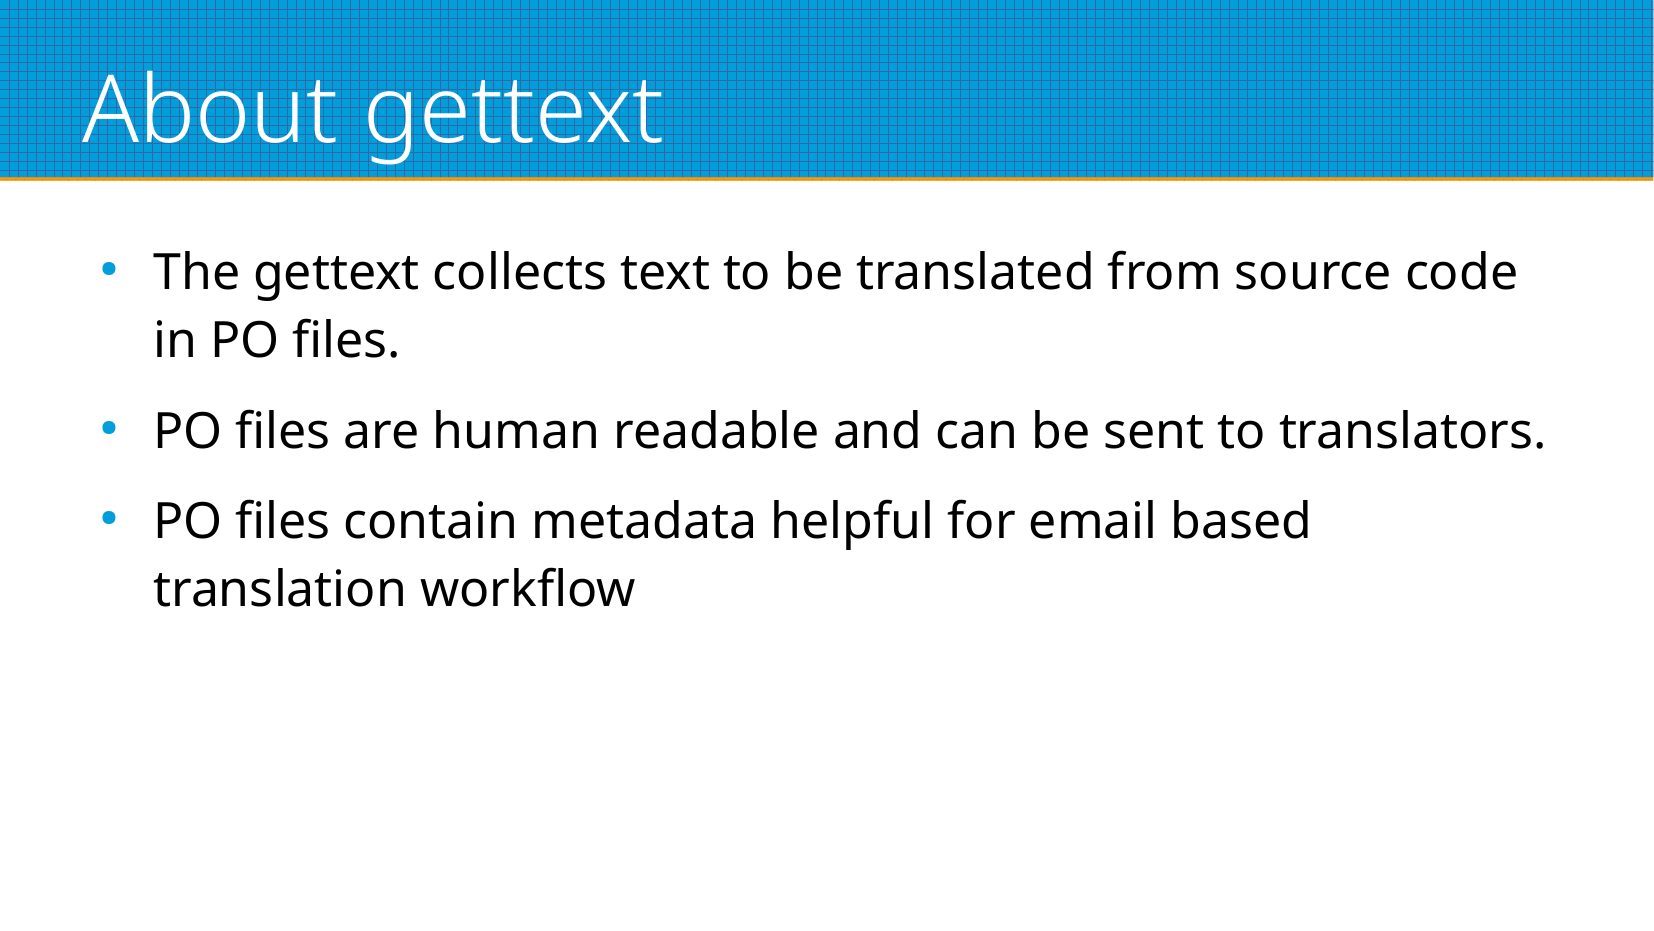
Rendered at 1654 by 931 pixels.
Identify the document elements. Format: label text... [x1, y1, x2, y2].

title About gettext [82, 14, 1571, 171]
list The gettext collects text to be translated from source code in PO files. PO files are human readable and can be sent to translators. PO files contain metadata helpful for email based translation workflow [82, 236, 1563, 811]
